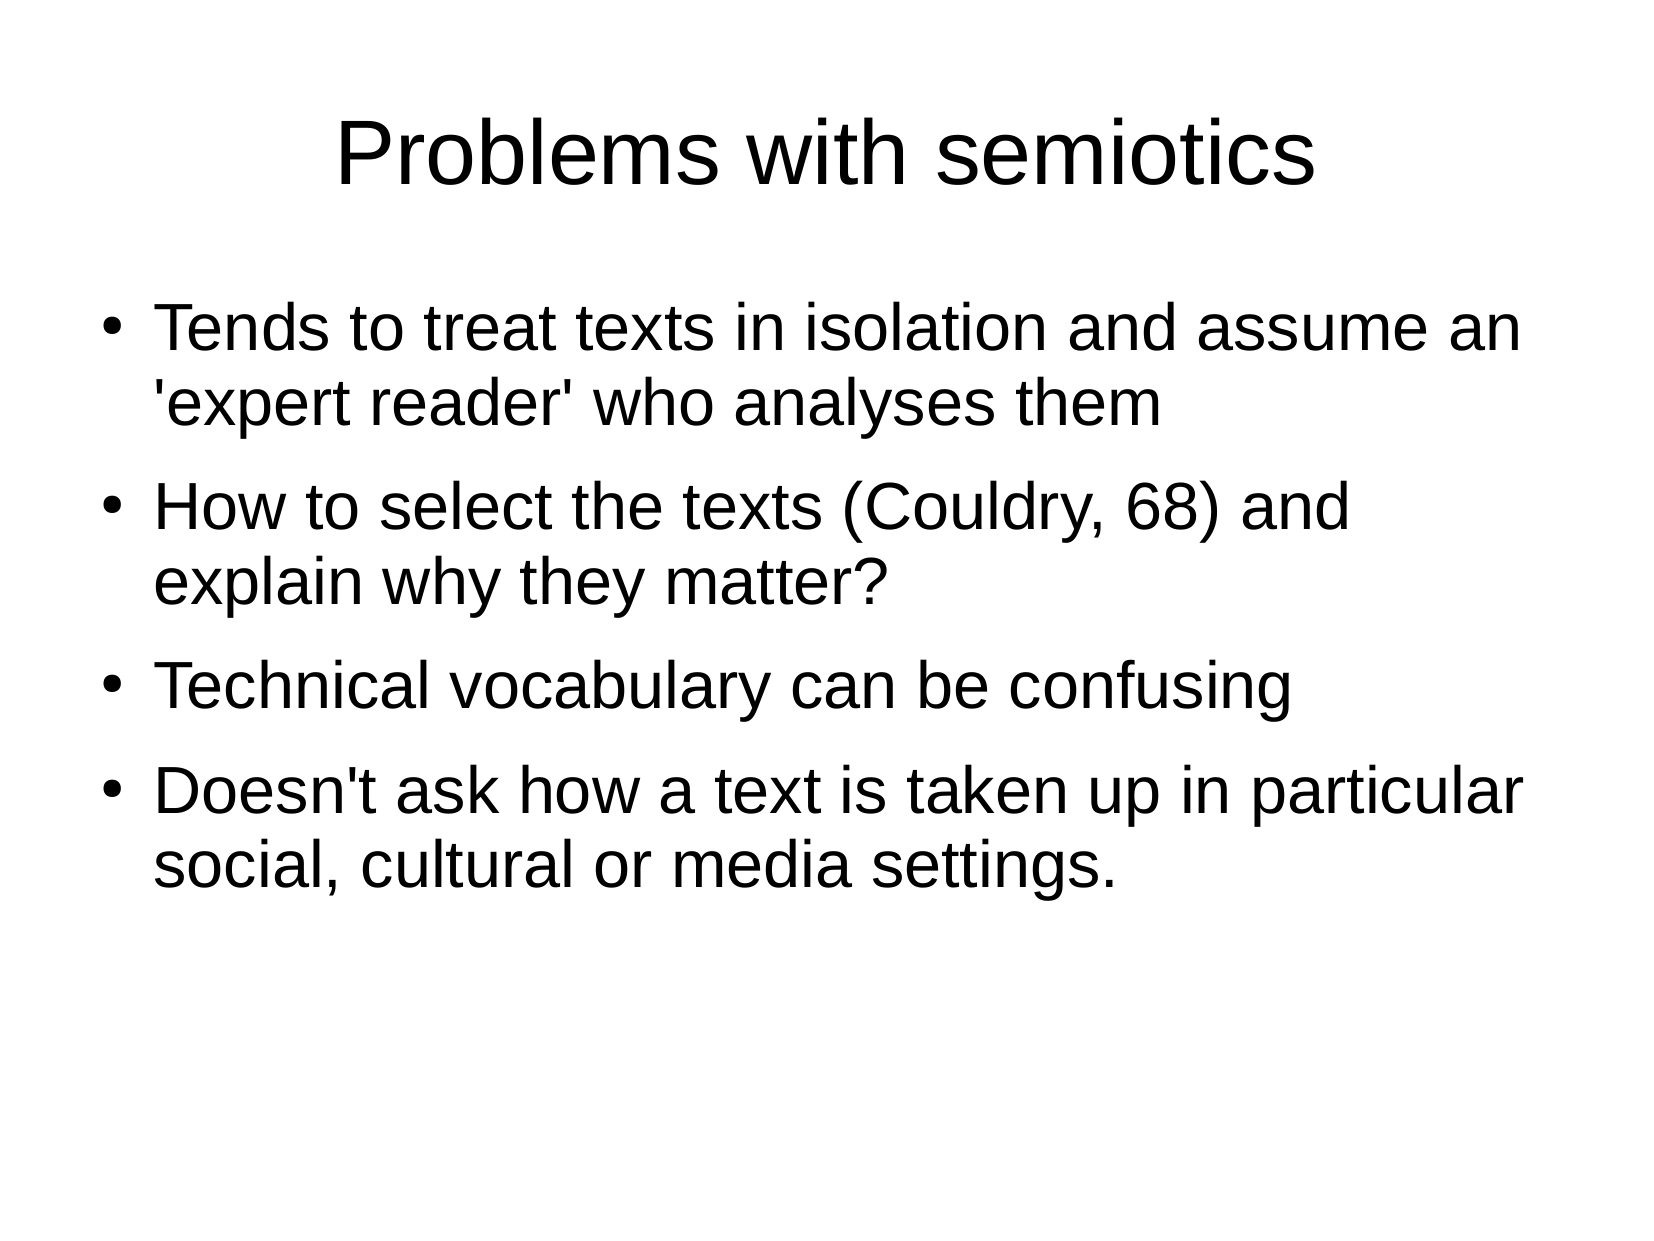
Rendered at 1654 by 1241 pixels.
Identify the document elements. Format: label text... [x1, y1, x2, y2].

title Problems with semiotics [82, 49, 1571, 257]
list Tends to treat texts in isolation and assume an 'expert reader' who analyses them How to select the texts (Couldry, 68) and explain why they matter? Technical vocabulary can be confusing Doesn't ask how a text is taken up in particular social, cultural or media settings. [82, 290, 1571, 1010]
